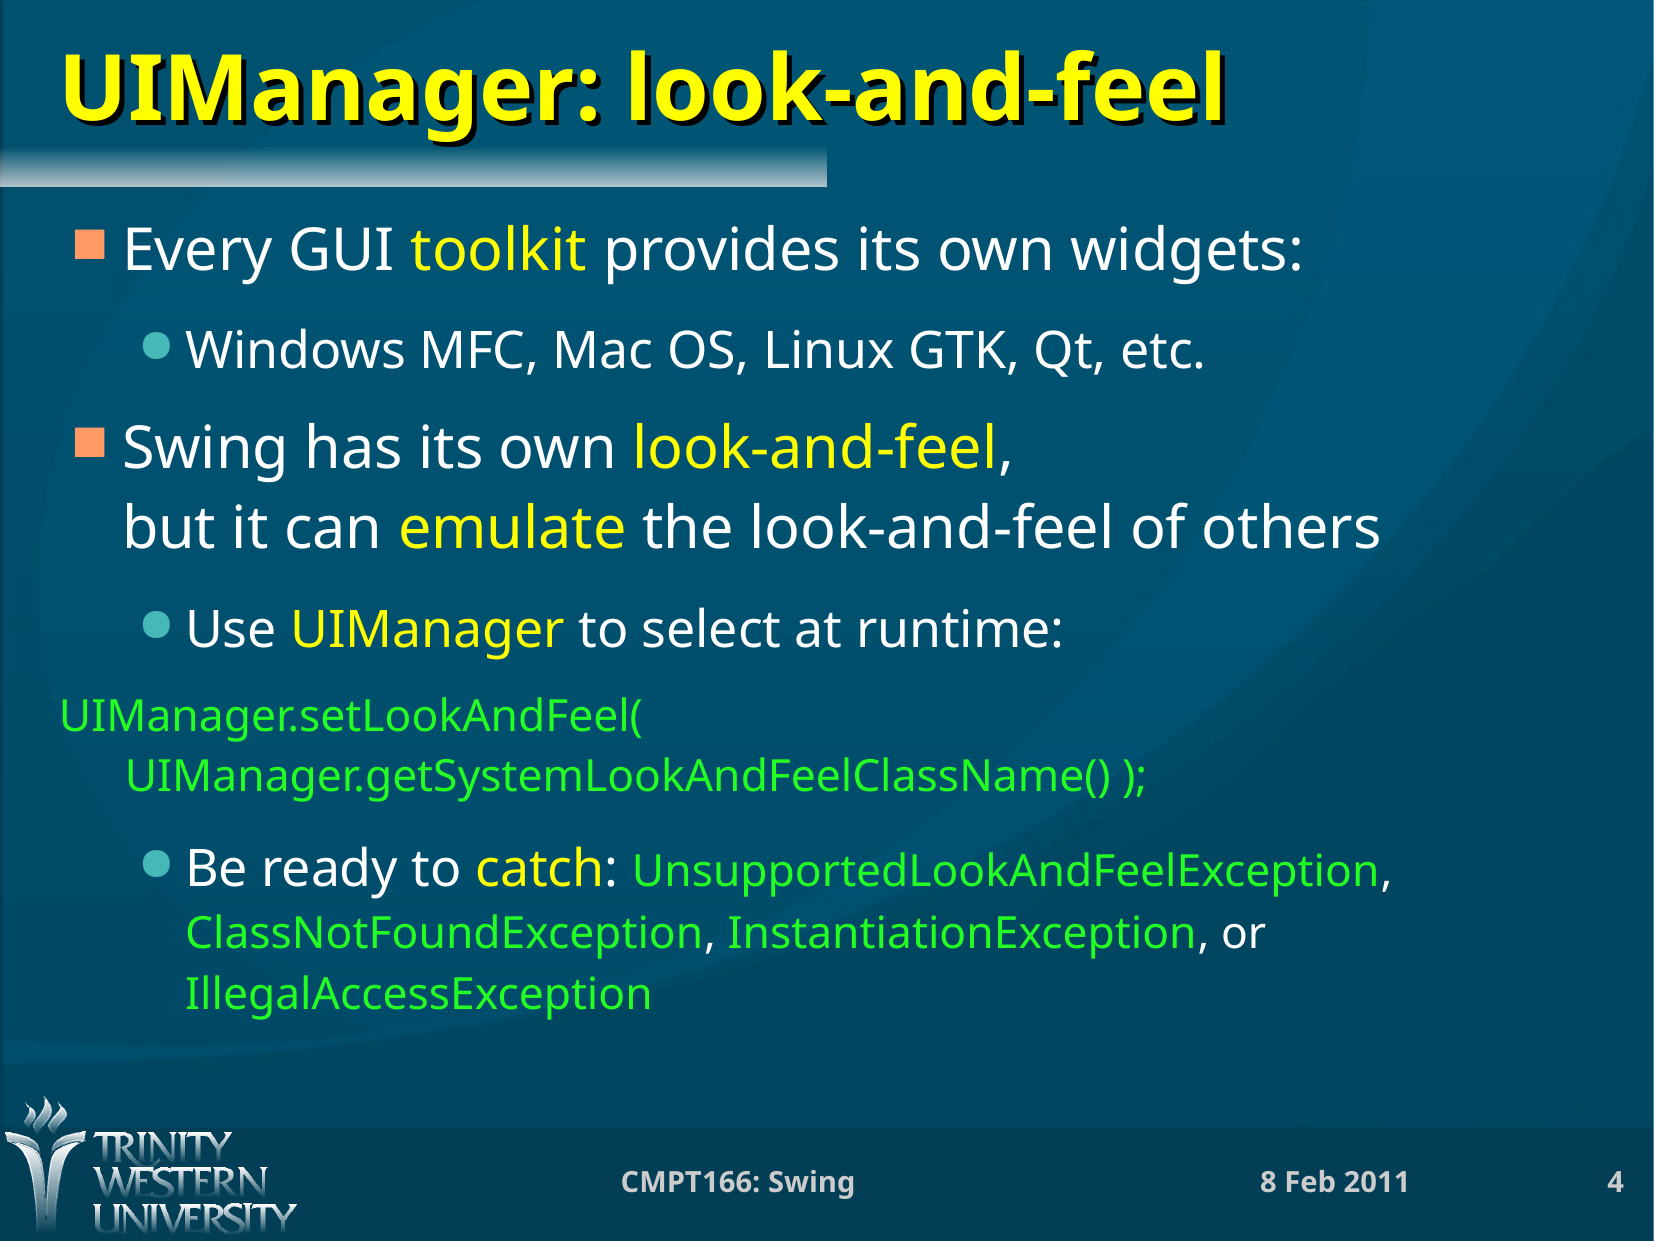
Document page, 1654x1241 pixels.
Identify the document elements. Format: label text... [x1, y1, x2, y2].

picture [38, 1227, 54, 1232]
title UIManager: look-and-feel [59, 19, 1595, 148]
list Every GUI toolkit provides its own widgets: Windows MFC, Mac OS, Linux GTK, Qt, etc. Swing has its own look-and-feel, but it can emulate the look-and-feel of others Use UIManager to select at runtime: UIManager.setLookAndFeel( UIManager.getSystemLookAndFeelClassName() ); Be ready to catch: UnsupportedLookAndFeelException, ClassNotFoundException, InstantiationException, or IllegalAccessException [59, 206, 1625, 1026]
